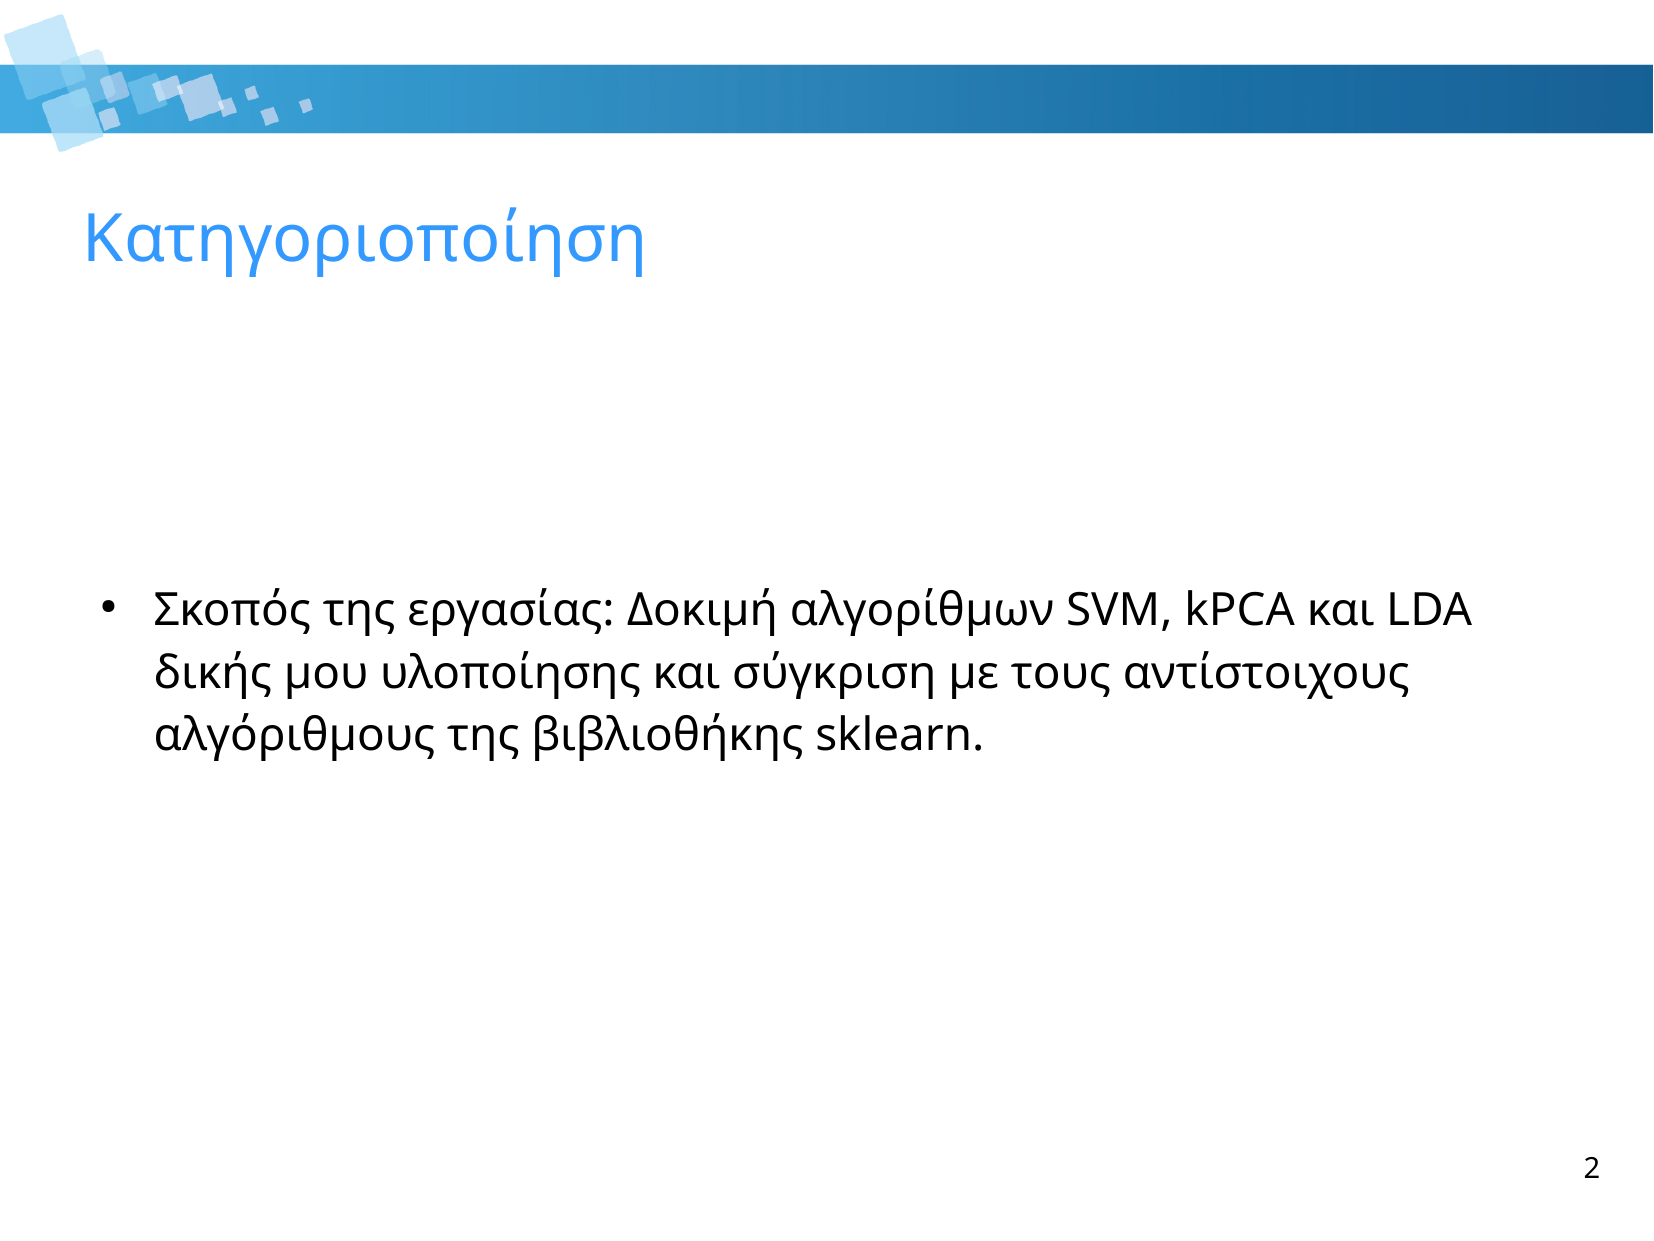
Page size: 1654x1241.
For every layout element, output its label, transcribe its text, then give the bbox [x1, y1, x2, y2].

picture [0, 0, 1653, 1238]
title Κατηγοριοποίηση [82, 139, 1571, 332]
list Σκοπός της εργασίας: Δοκιμή αλγορίθμων SVM, kPCA και LDA δικής μου υλοποίησης και σύγκριση με τους αντίστοιχους αλγόριθμους της βιβλιοθήκης sklearn. [82, 372, 1571, 968]
